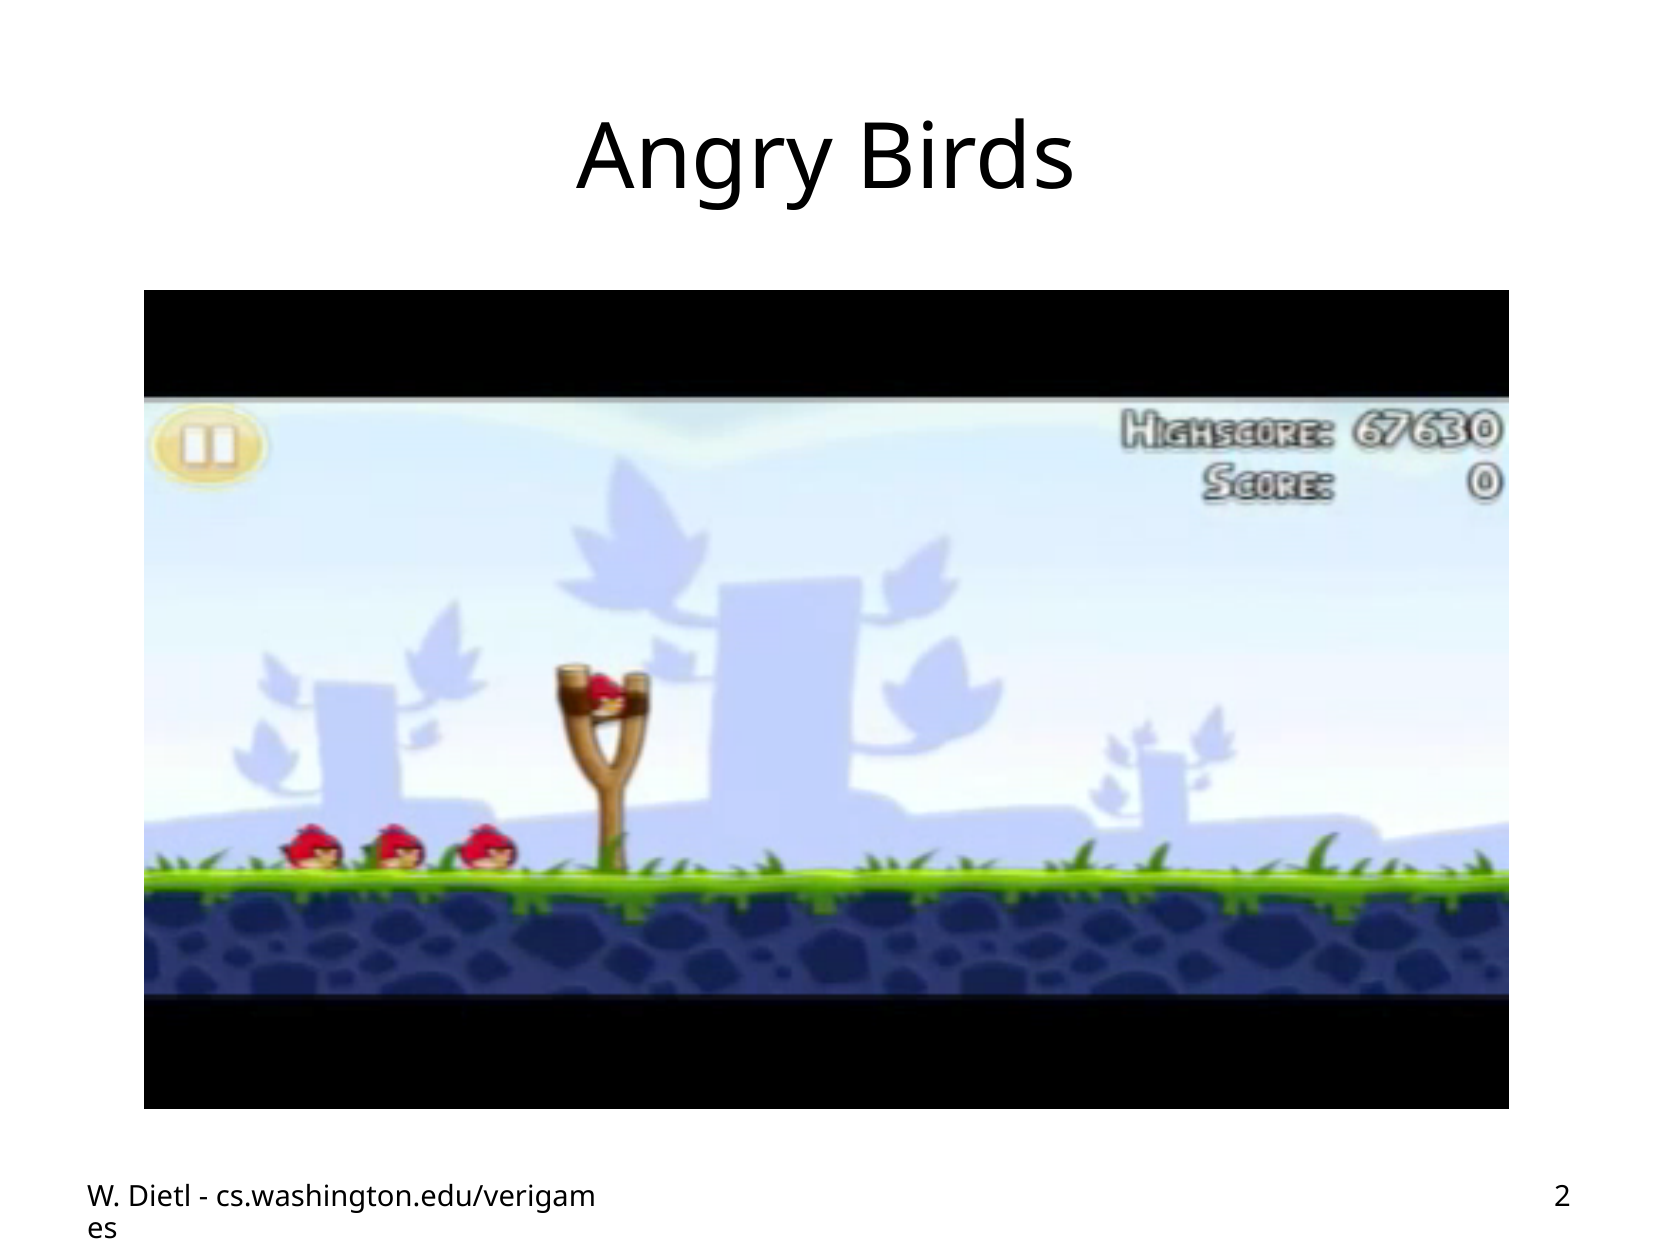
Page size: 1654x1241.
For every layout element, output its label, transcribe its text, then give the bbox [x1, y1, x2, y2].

picture [144, 290, 1509, 1109]
title Angry Birds [82, 49, 1571, 257]
